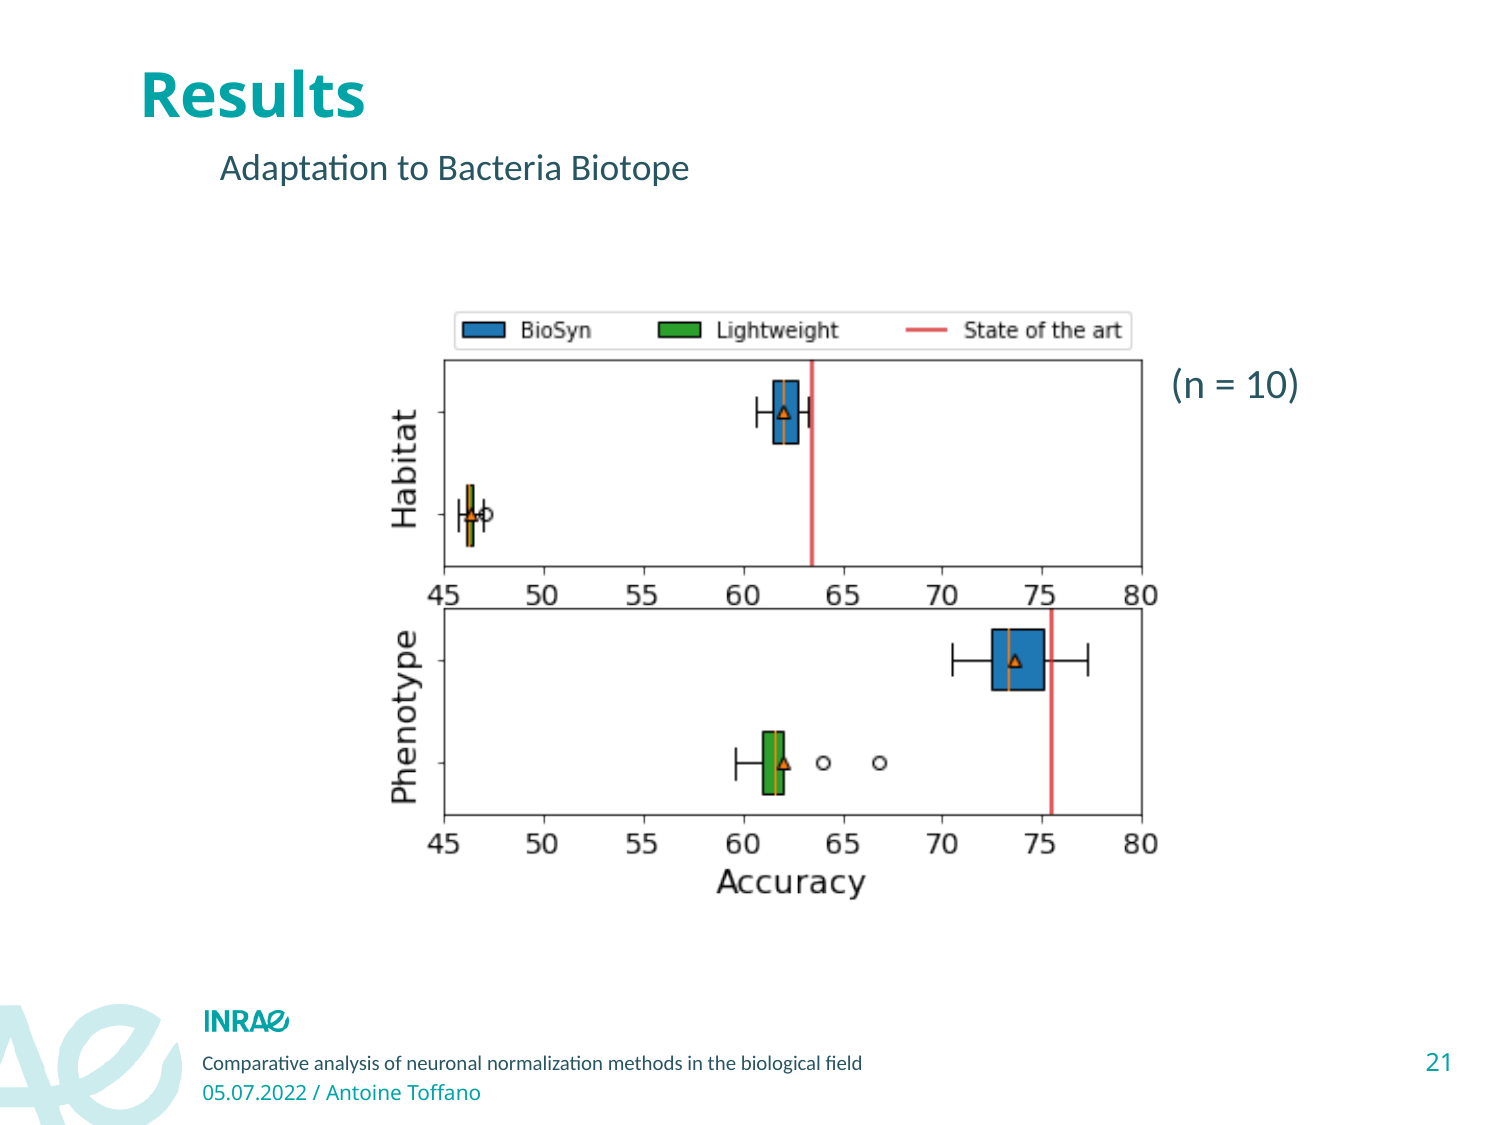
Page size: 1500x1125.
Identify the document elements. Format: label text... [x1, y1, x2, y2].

text_box (n = 10) [1155, 360, 1396, 521]
picture [0, 996, 328, 1125]
text_box Results [139, 24, 1396, 170]
text_box Adaptation to Bacteria Biotope [205, 140, 1396, 253]
picture [375, 299, 1175, 913]
